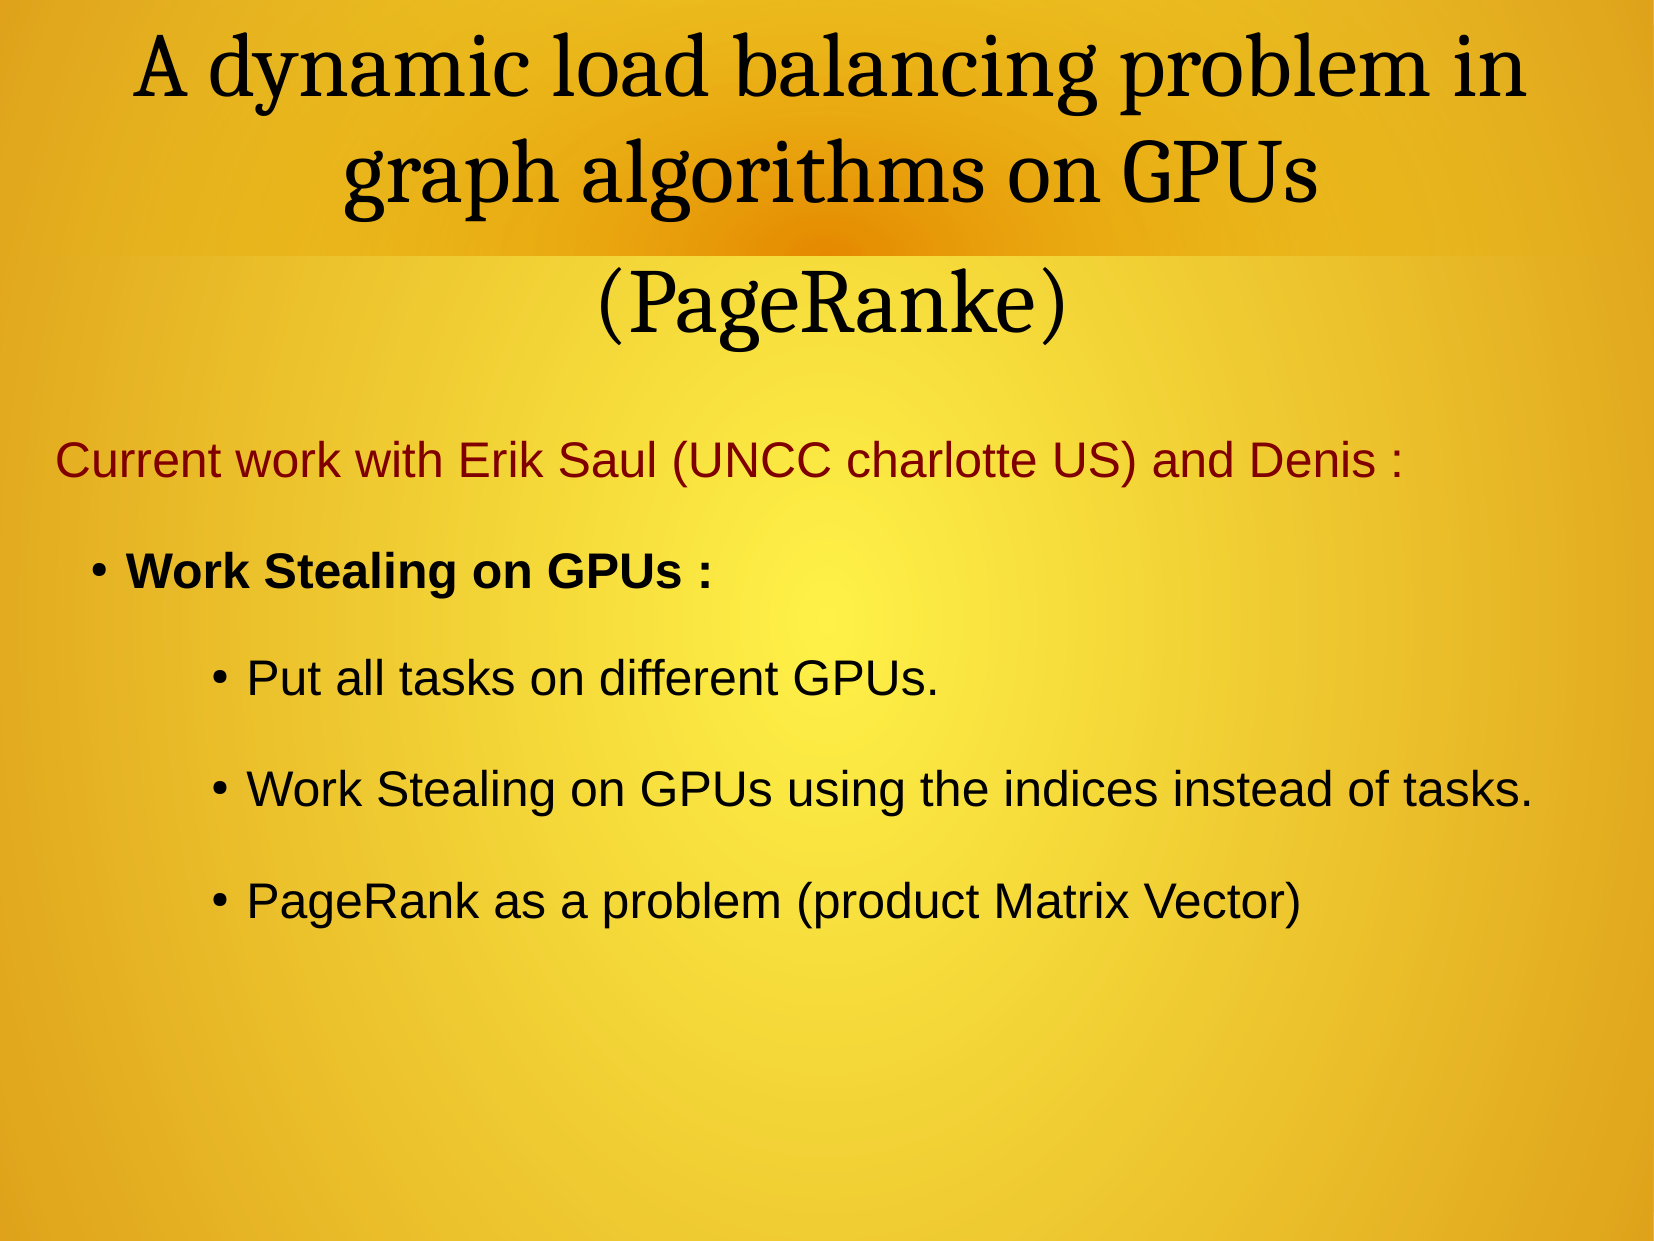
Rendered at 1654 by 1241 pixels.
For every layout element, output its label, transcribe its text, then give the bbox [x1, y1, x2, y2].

text_box A dynamic load balancing problem in graph algorithms on GPUs (PageRanke) [115, 7, 1549, 377]
text_box Current work with Erik Saul (UNCC charlotte US) and Denis : Work Stealing on GPUs : [40, 424, 1512, 607]
text_box Put all tasks on different GPUs. Work Stealing on GPUs using the indices instead of tasks. PageRank as a problem (product Matrix Vector) [125, 586, 1570, 937]
